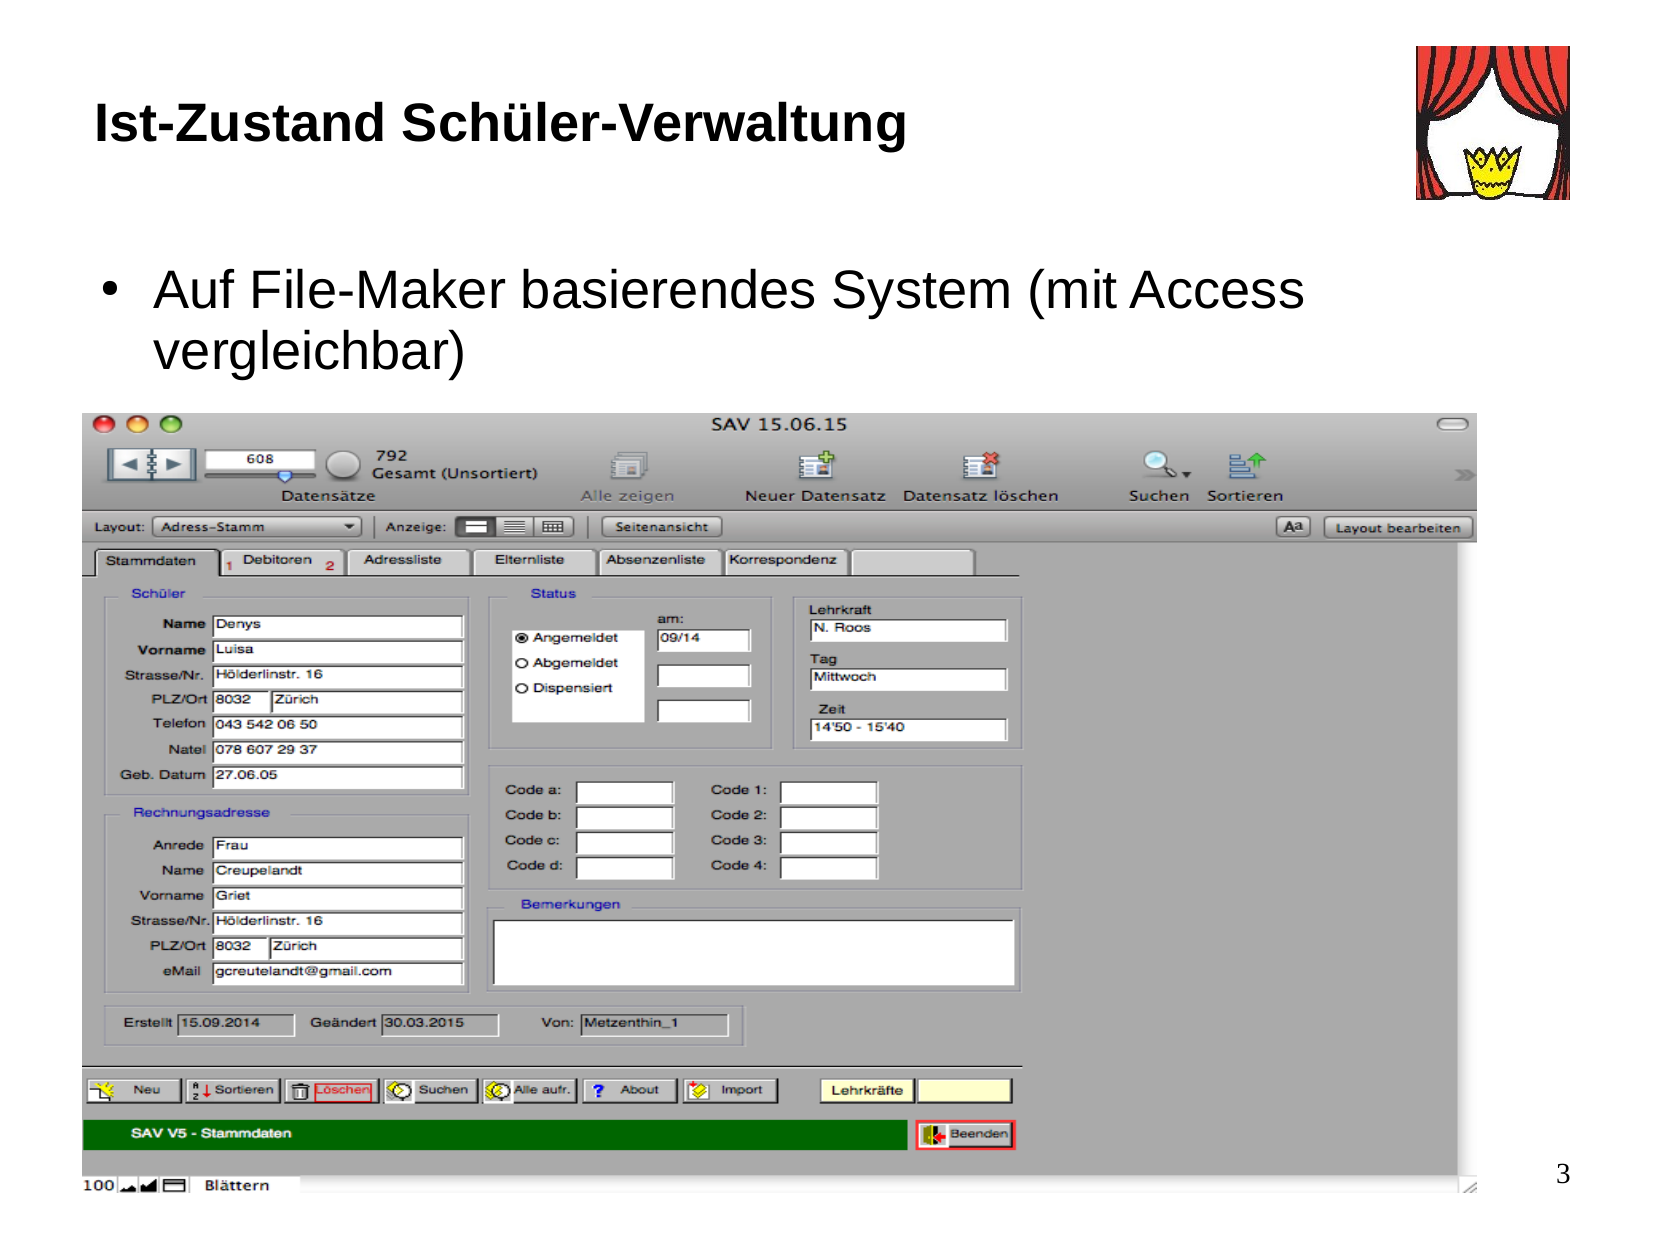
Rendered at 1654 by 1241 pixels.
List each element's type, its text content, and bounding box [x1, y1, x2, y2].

picture [1416, 46, 1570, 200]
title Ist-Zustand Schüler-Verwaltung [94, 53, 1347, 193]
picture [82, 413, 1477, 1193]
list Auf File-Maker basierendes System (mit Access vergleichbar) [82, 259, 1571, 1052]
